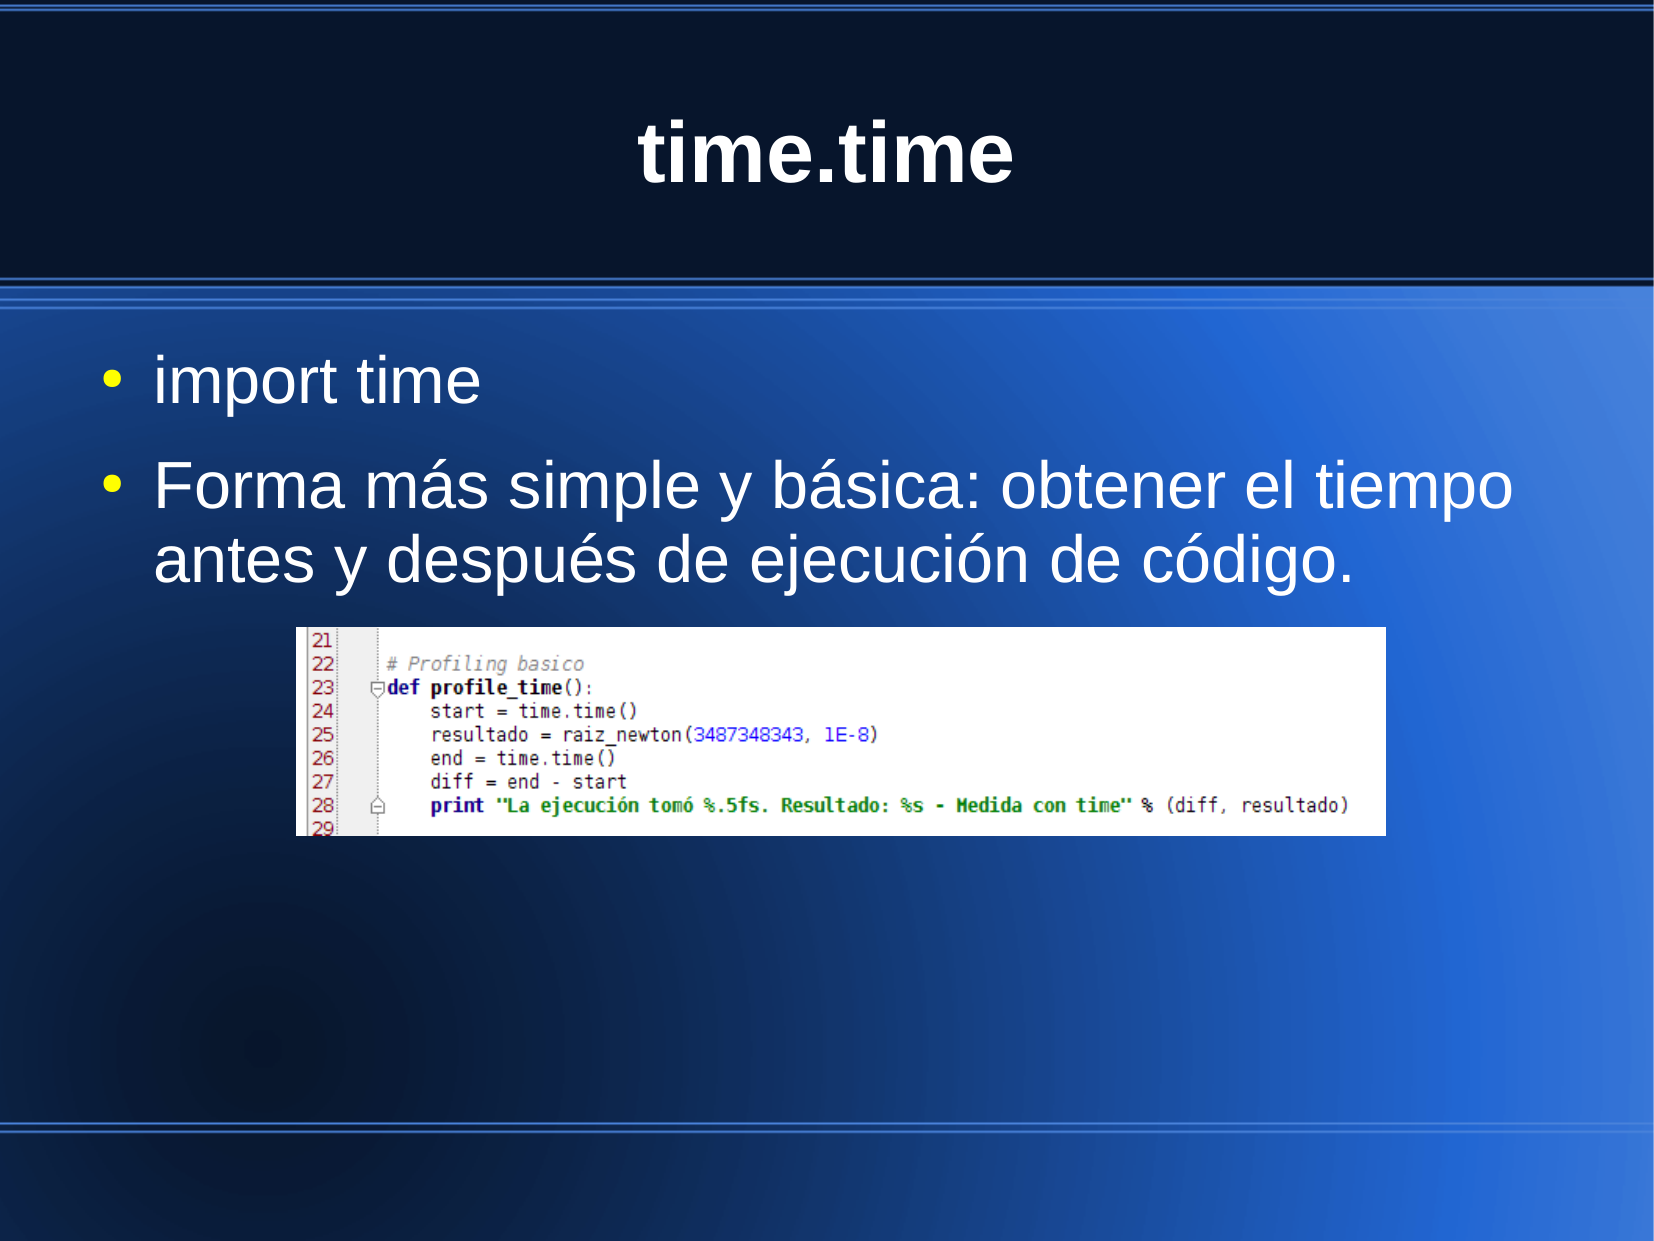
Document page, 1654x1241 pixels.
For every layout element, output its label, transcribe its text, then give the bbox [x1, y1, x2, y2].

picture [0, 0, 1654, 1241]
title time.time [82, 49, 1571, 257]
list import time Forma más simple y básica: obtener el tiempo antes y después de ejecución de código. [82, 343, 1571, 1063]
